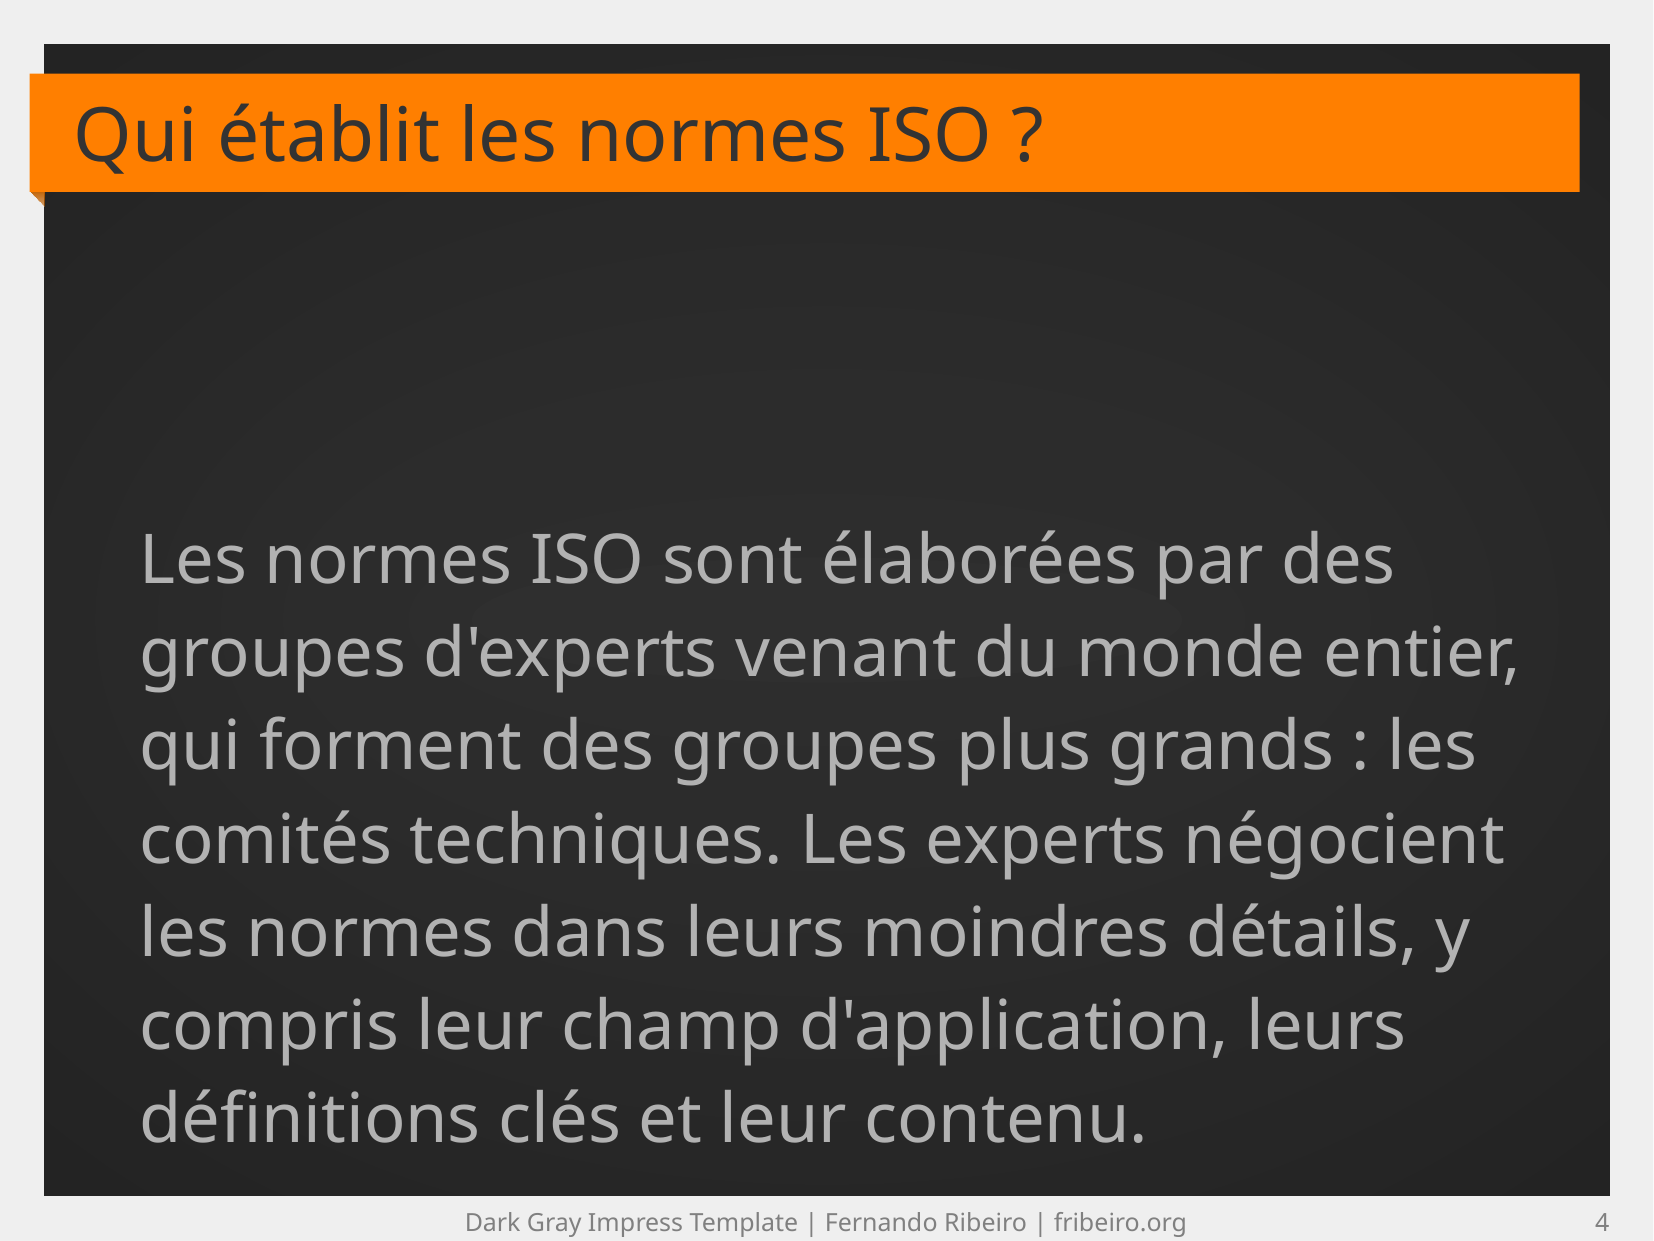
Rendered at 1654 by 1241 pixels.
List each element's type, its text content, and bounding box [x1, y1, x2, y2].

title Qui établit les normes ISO ? [73, 73, 1565, 192]
list Les normes ISO sont élaborées par des groupes d'experts venant du monde entier, qui forment des groupes plus grands : les comités techniques. Les experts négocient les normes dans leurs moindres détails, y compris leur champ d'application, leurs définitions clés et leur contenu. [73, 236, 1580, 1167]
